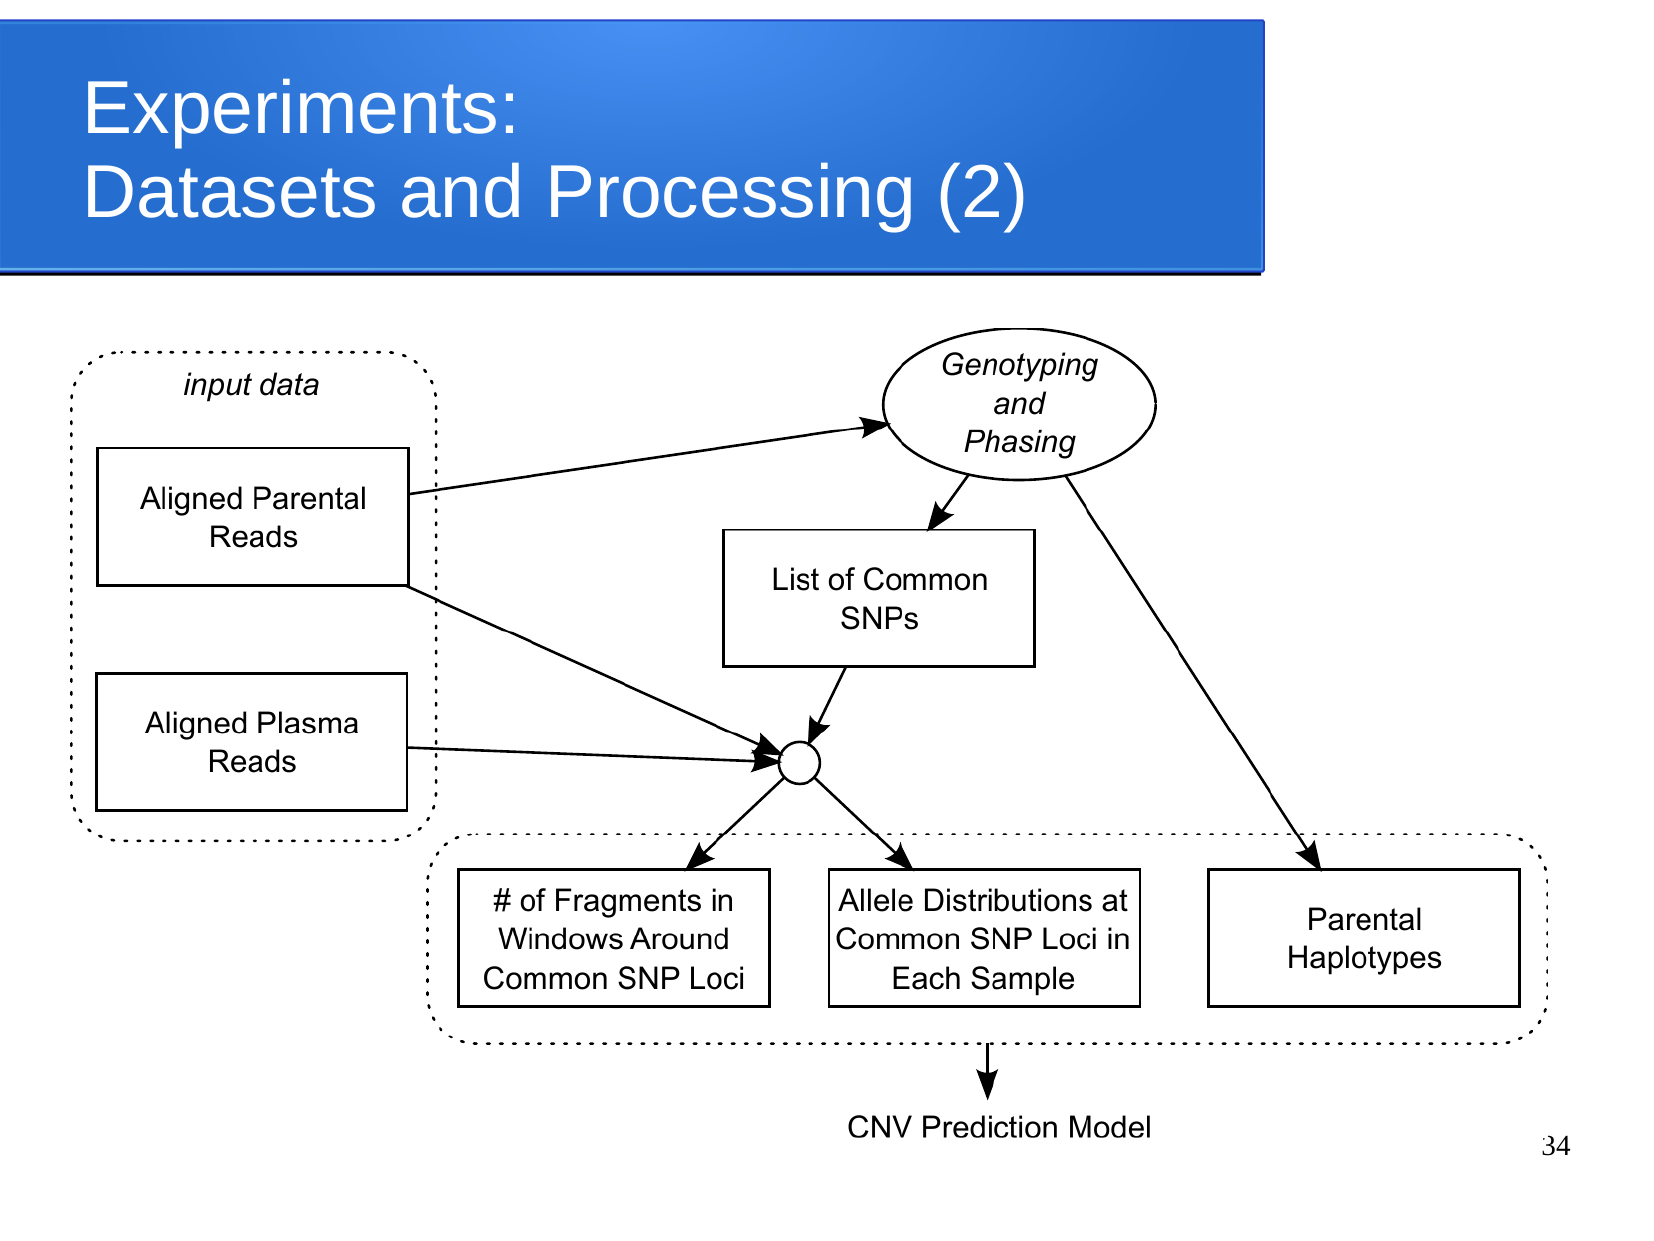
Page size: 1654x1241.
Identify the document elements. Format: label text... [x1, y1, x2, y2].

picture [70, 328, 1548, 1138]
title Experiments: Datasets and Processing (2) [82, 47, 1235, 253]
